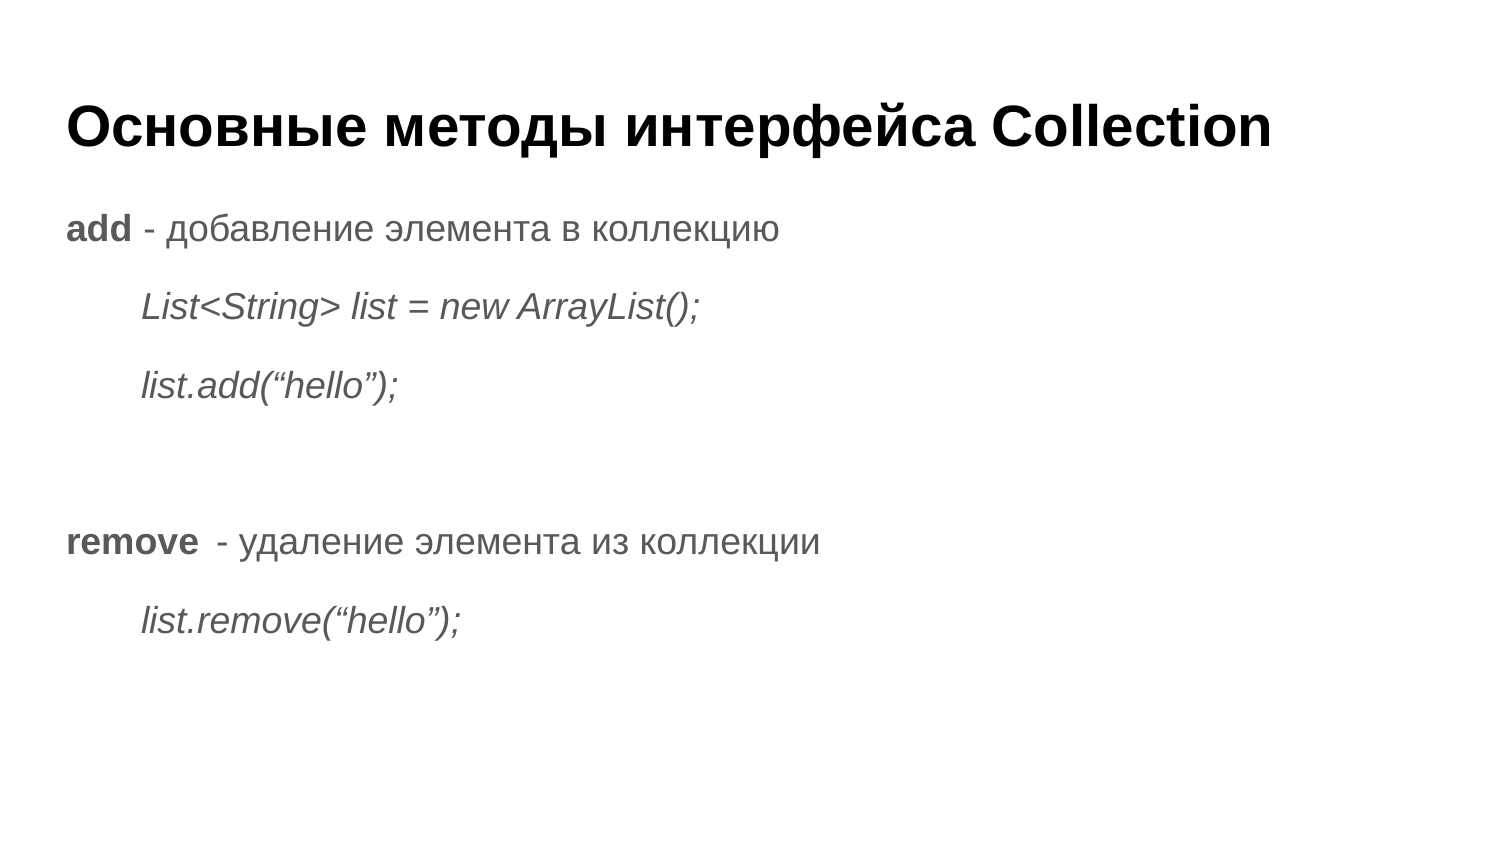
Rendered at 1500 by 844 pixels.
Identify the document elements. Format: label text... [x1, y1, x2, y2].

list add - добавление элемента в коллекцию List<String> list = new ArrayList(); list.add(“hello”); remove - удаление элемента из коллекции list.remove(“hello”); [51, 189, 1449, 750]
title Основные методы интерфейса Collection [51, 72, 1449, 167]
